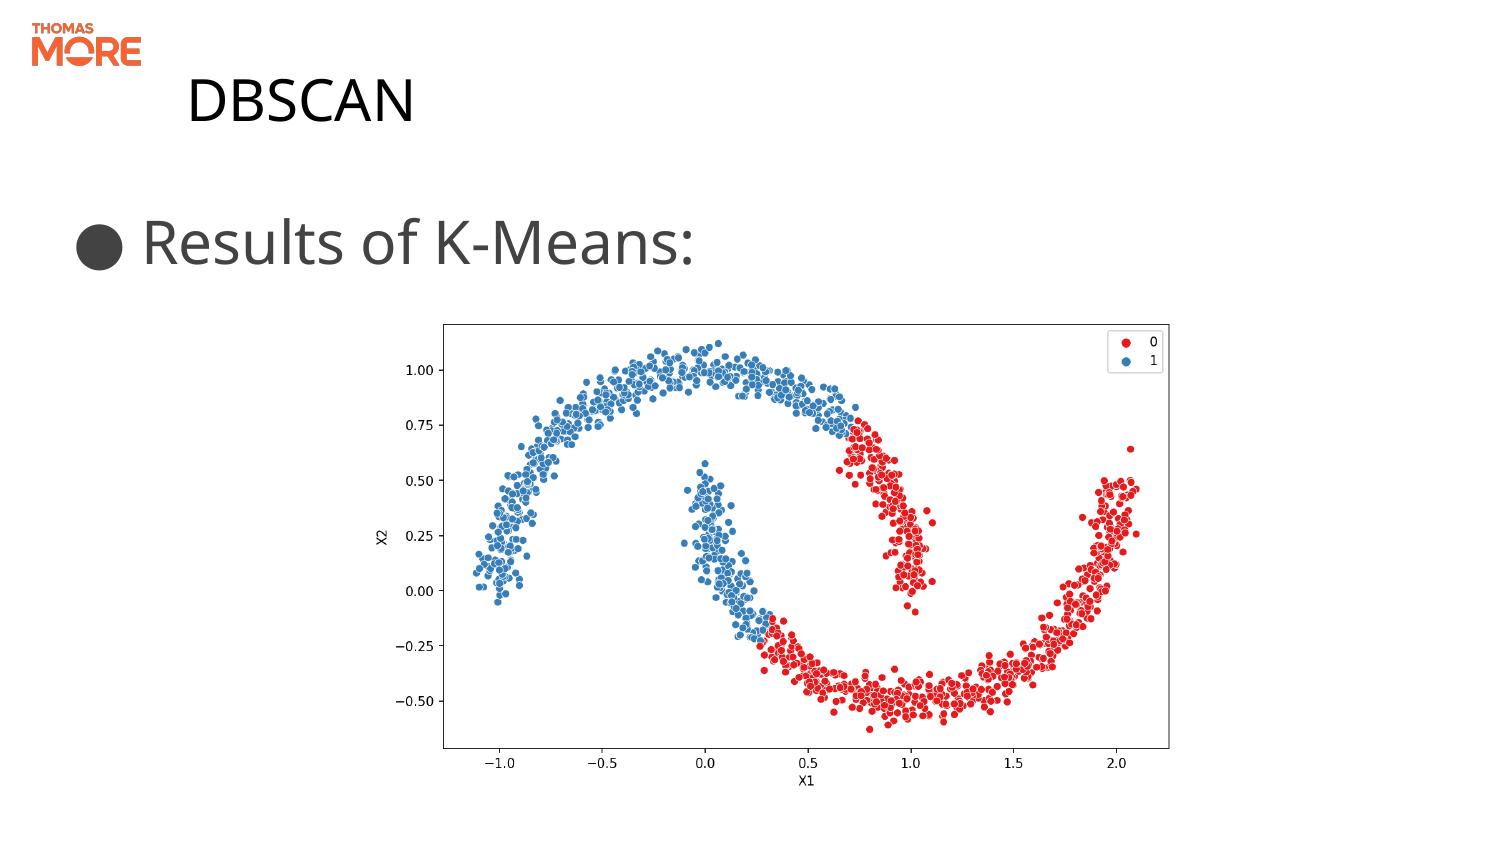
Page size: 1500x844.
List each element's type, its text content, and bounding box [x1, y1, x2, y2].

picture [22, 13, 151, 76]
title DBSCAN [171, 48, 1449, 143]
picture [367, 750, 1178, 797]
list Results of K-Means: [51, 189, 1476, 750]
